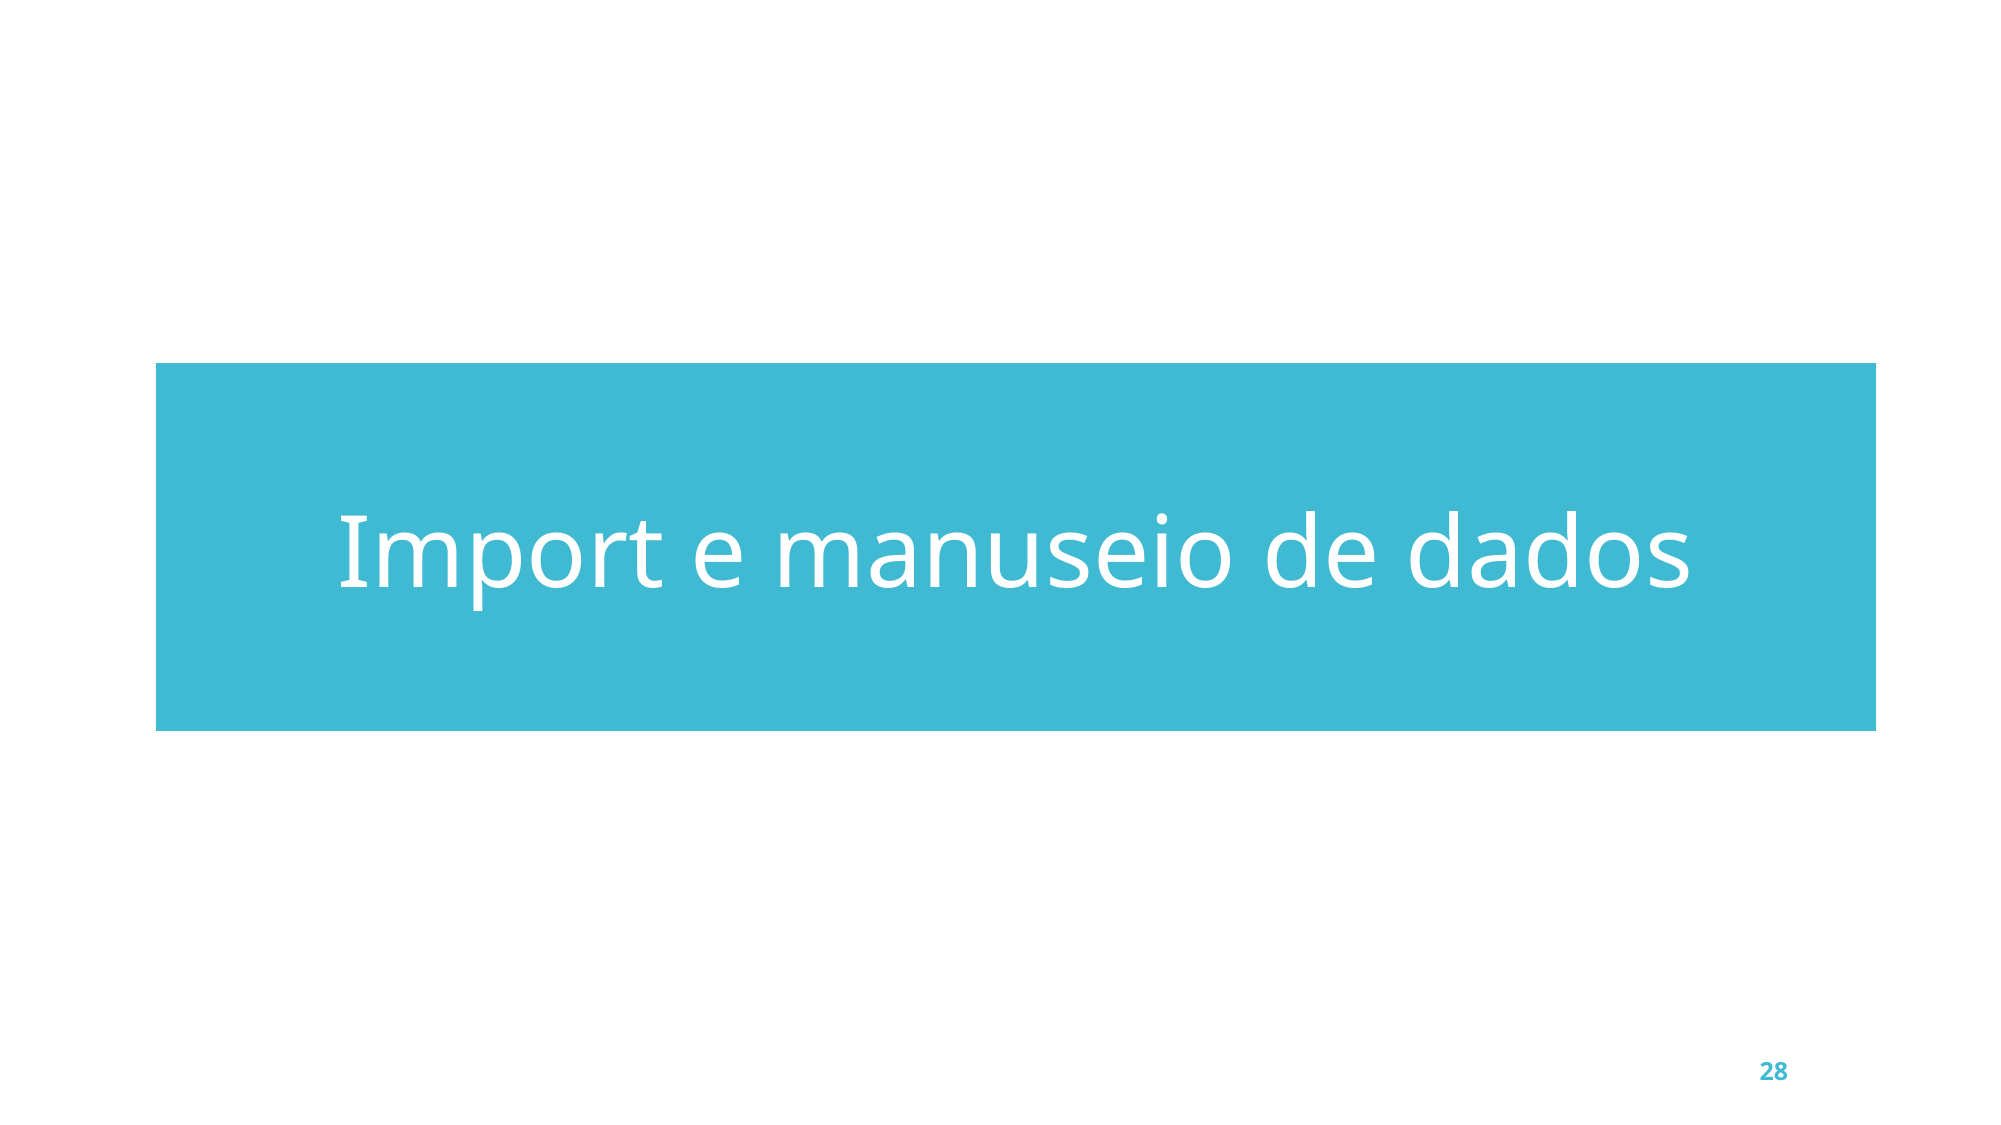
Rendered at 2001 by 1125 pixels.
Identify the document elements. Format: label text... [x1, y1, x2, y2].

slide_number 28 [1744, 1042, 1996, 1103]
text_box Import e manuseio de dados [156, 363, 1876, 731]
